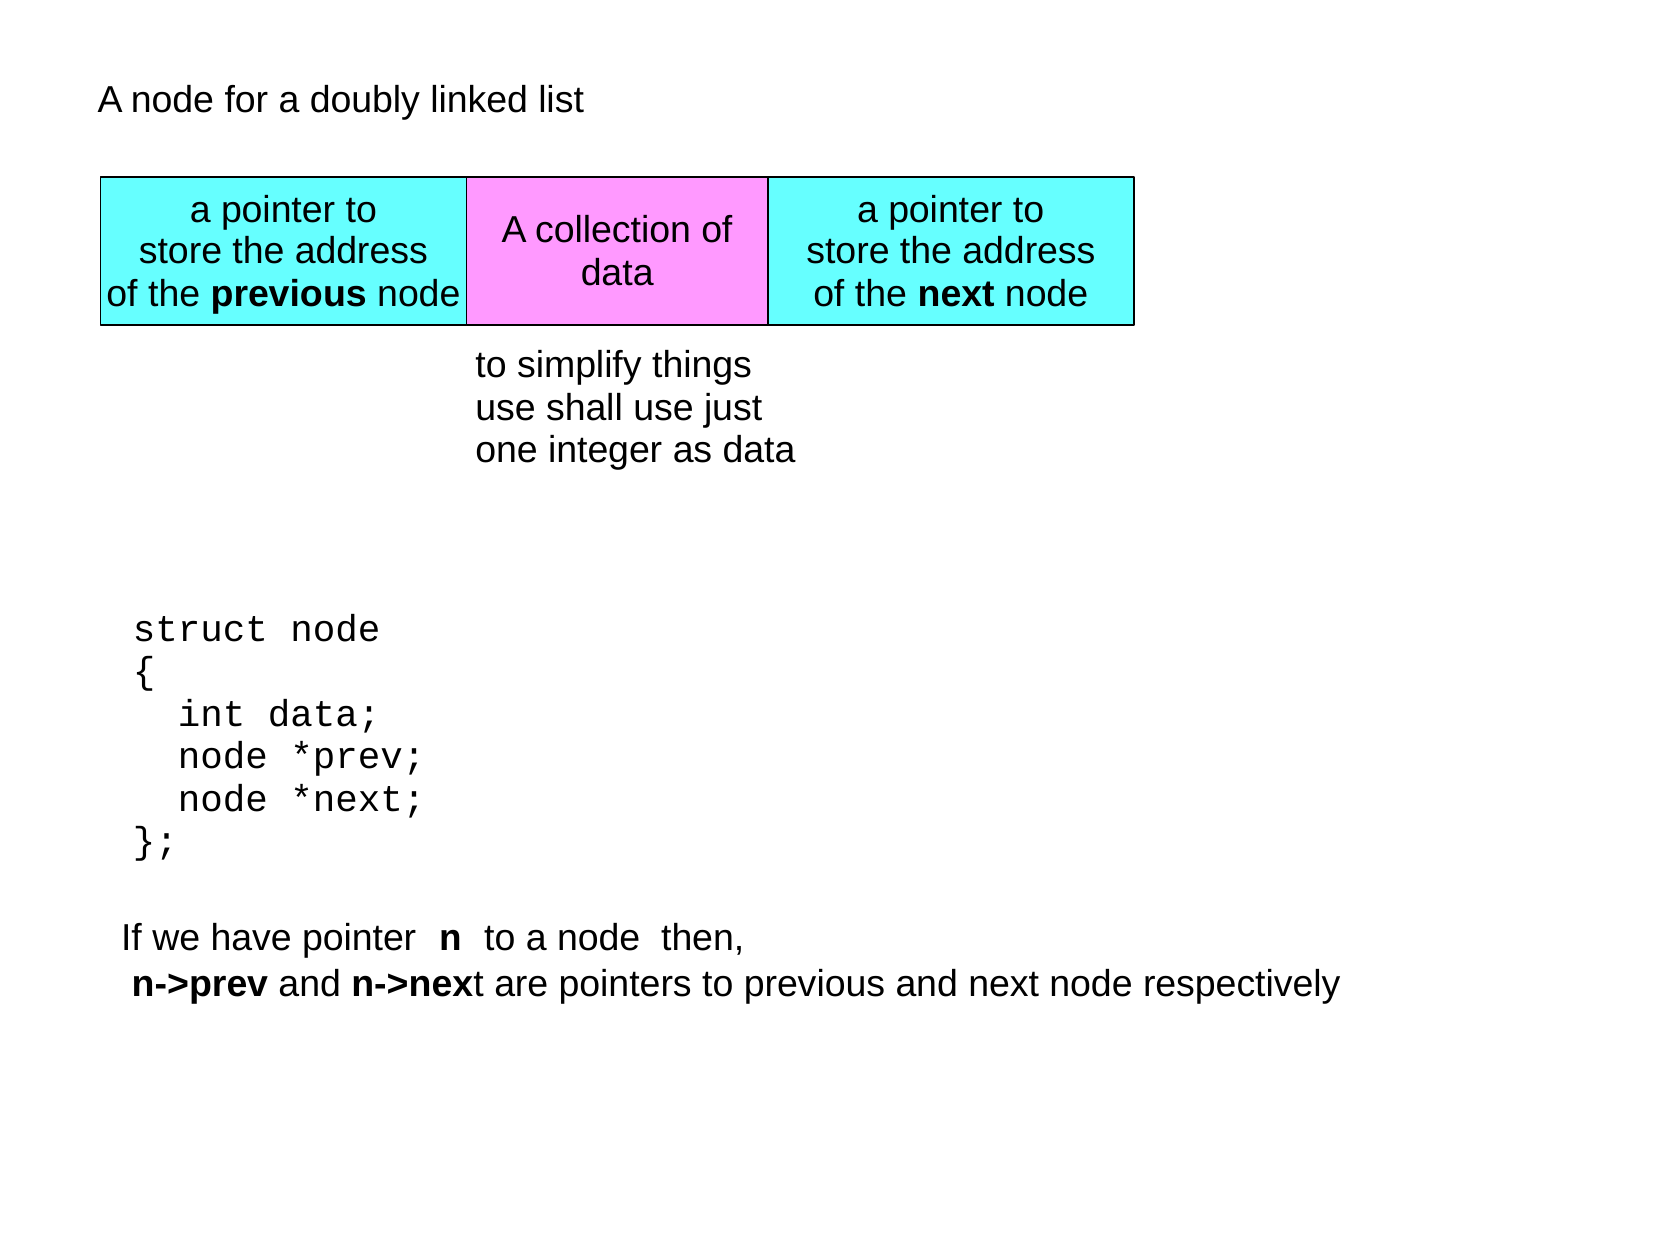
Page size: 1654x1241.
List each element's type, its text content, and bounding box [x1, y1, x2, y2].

text_box If we have pointer n to a node then, n->prev and n->next are pointers to previous and next node respectively [106, 909, 1356, 1012]
text_box struct node { int data; node *prev; node *next; }; [118, 602, 441, 874]
text_box A node for a doubly linked list [82, 70, 599, 128]
text_box to simplify things use shall use just one integer as data [460, 336, 811, 478]
text_box a pointer to store the address of the previous node [100, 177, 466, 325]
text_box A collection of data [466, 177, 767, 325]
text_box a pointer to store the address of the next node [767, 177, 1134, 325]
